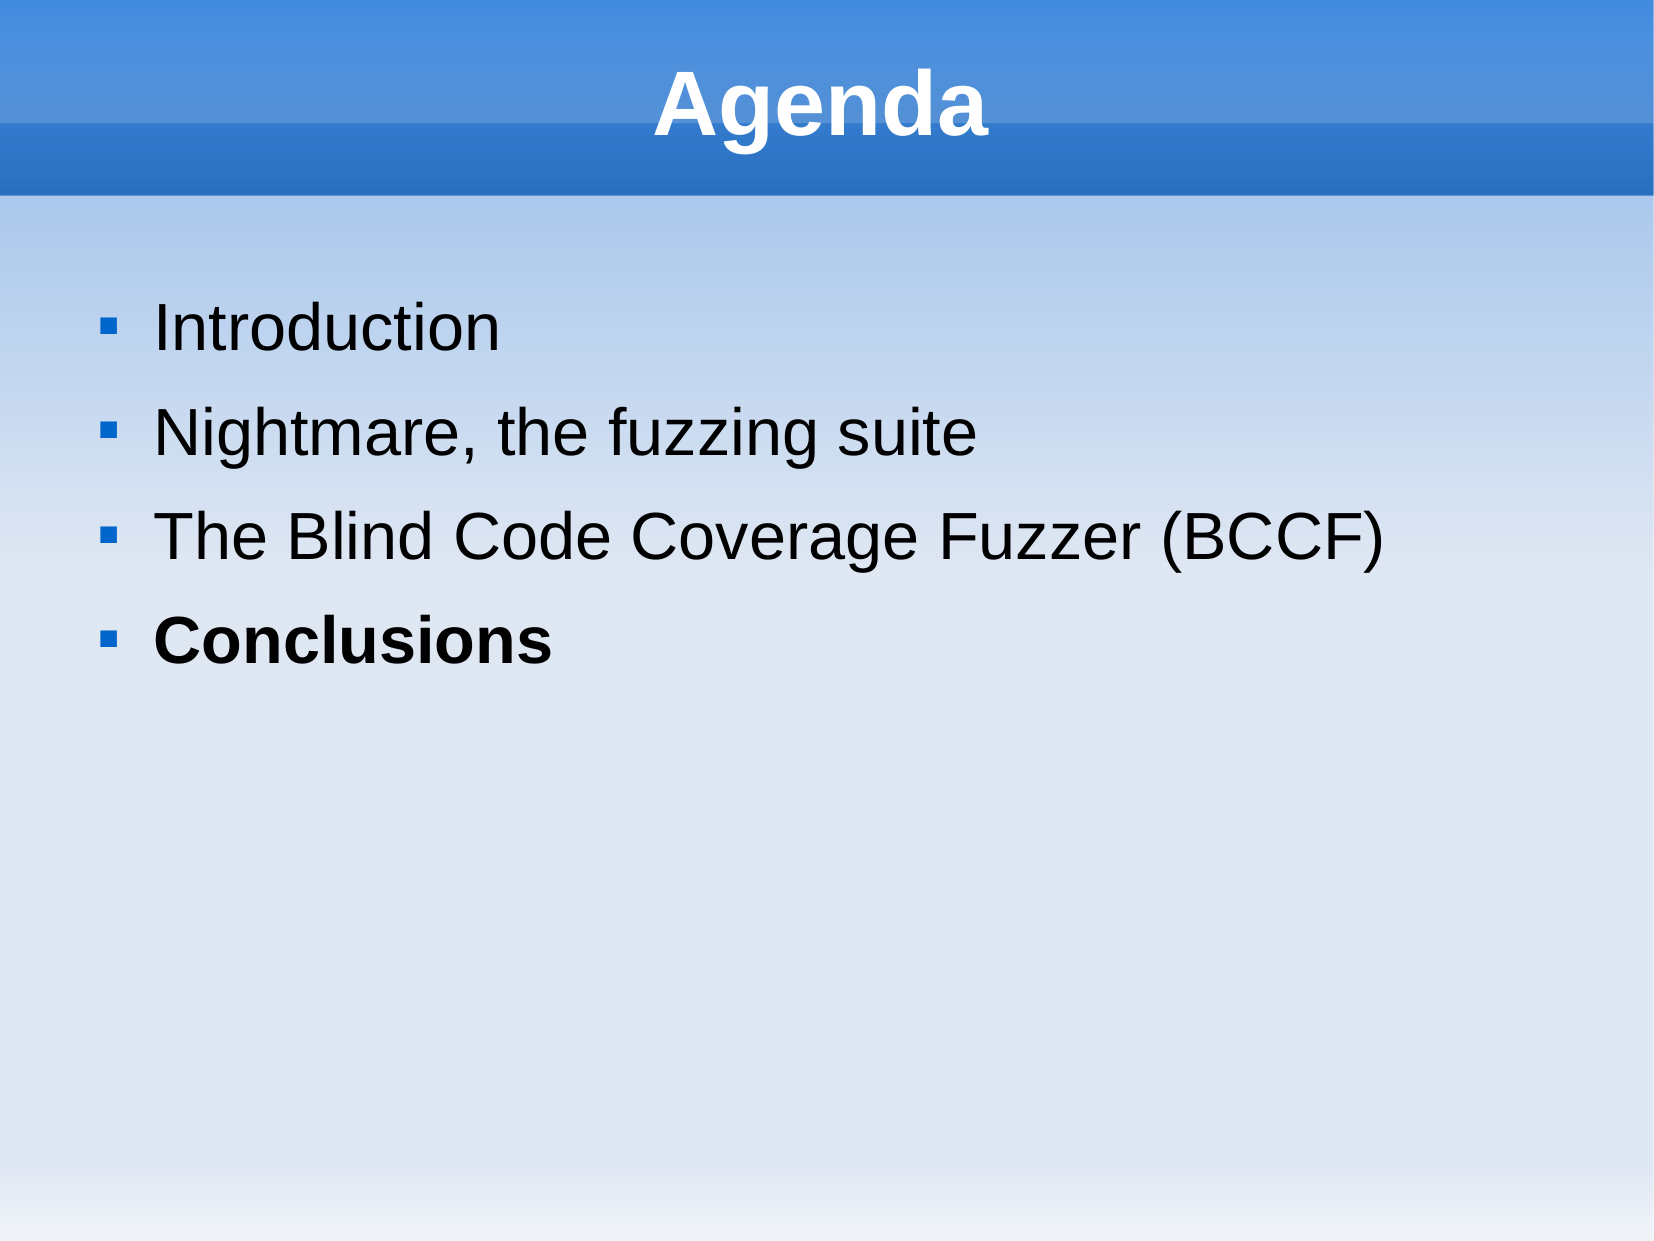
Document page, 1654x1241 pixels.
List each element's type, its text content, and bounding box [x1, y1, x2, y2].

title Agenda [76, 0, 1565, 208]
picture [0, 0, 1654, 1241]
list Introduction Nightmare, the fuzzing suite The Blind Code Coverage Fuzzer (BCCF) Conclusions [82, 290, 1571, 1109]
